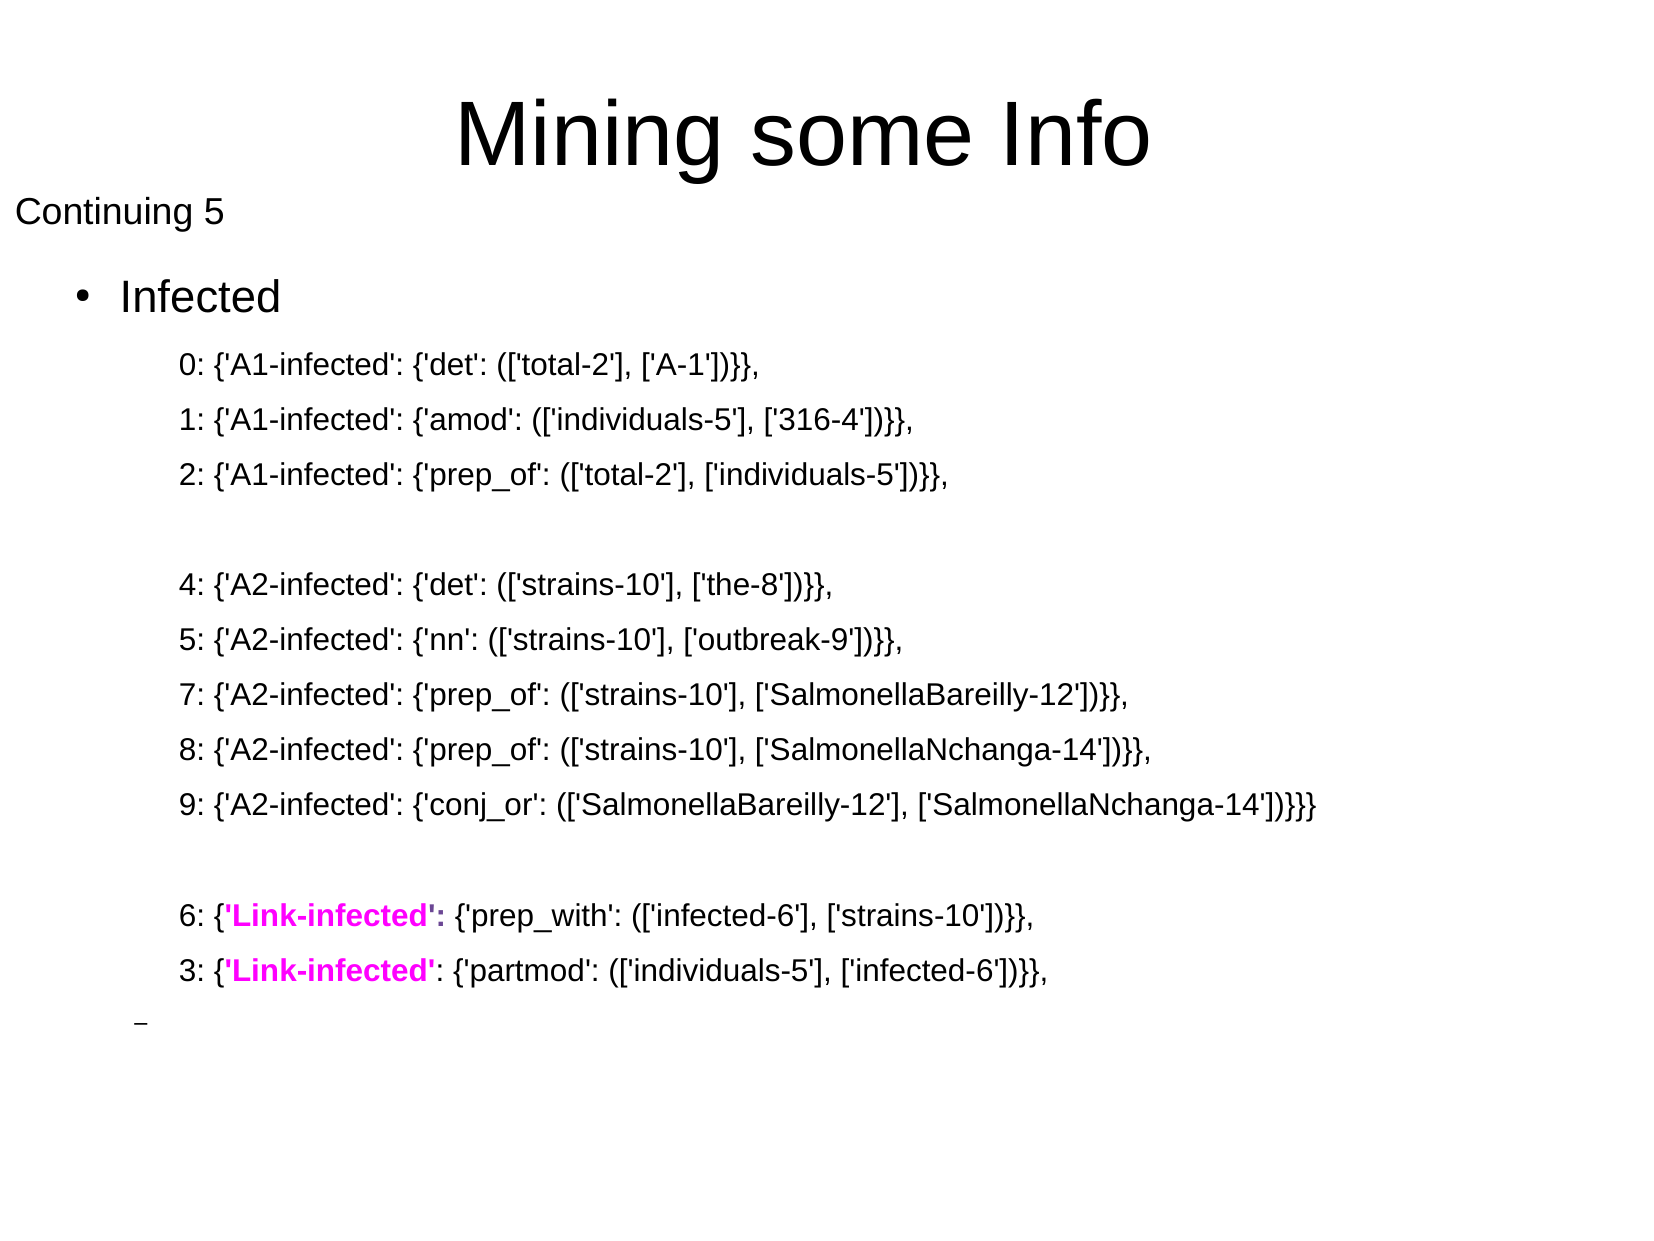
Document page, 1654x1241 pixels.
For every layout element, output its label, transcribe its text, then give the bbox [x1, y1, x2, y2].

text_box Continuing 5 [0, 183, 240, 241]
list Infected 0: {'A1-infected': {'det': (['total-2'], ['A-1'])}}, 1: {'A1-infected': {'amod': (['individuals-5'], ['316-4'])}}, 2: {'A1-infected': {'prep_of': (['total-2'], ['individuals-5'])}}, 4: {'A2-infected': {'det': (['strains-10'], ['the-8'])}}, 5: {'A2-infected': {'nn': (['strains-10'], ['outbreak-9'])}}, 7: {'A2-infected': {'prep_of': (['strains-10'], ['SalmonellaBareilly-12'])}}, 8: {'A2-infected': {'prep_of': (['strains-10'], ['SalmonellaNchanga-14'])}}, 9: {'A2-infected': {'conj_or': (['SalmonellaBareilly-12'], ['SalmonellaNchanga-14'])}}} 6: {'Link-infected': {'prep_with': (['infected-6'], ['strains-10'])}}, 3: {'Link-infected': {'partmod': (['individuals-5'], ['infected-6'])}}, [60, 270, 1516, 991]
title Mining some Info [60, 30, 1549, 238]
